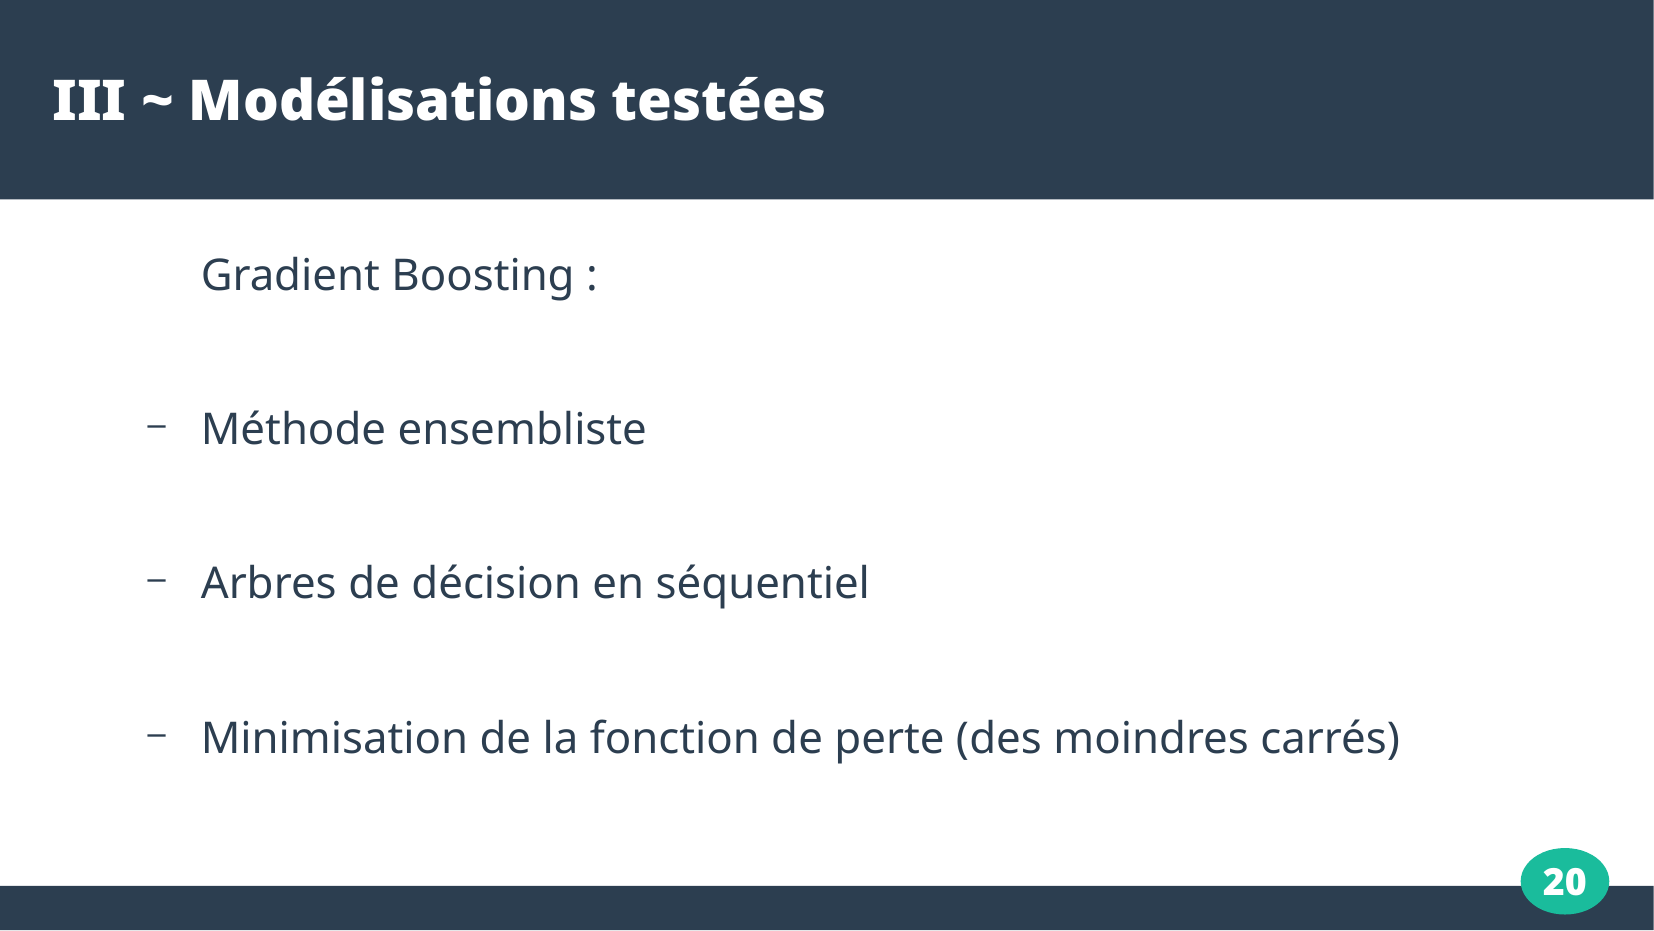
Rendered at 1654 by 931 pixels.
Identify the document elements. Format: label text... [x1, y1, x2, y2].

title III ~ Modélisations testées [0, 39, 1621, 158]
list Gradient Boosting : Méthode ensembliste Arbres de décision en séquentiel Minimisation de la fonction de perte (des moindres carrés) [59, 243, 1595, 886]
